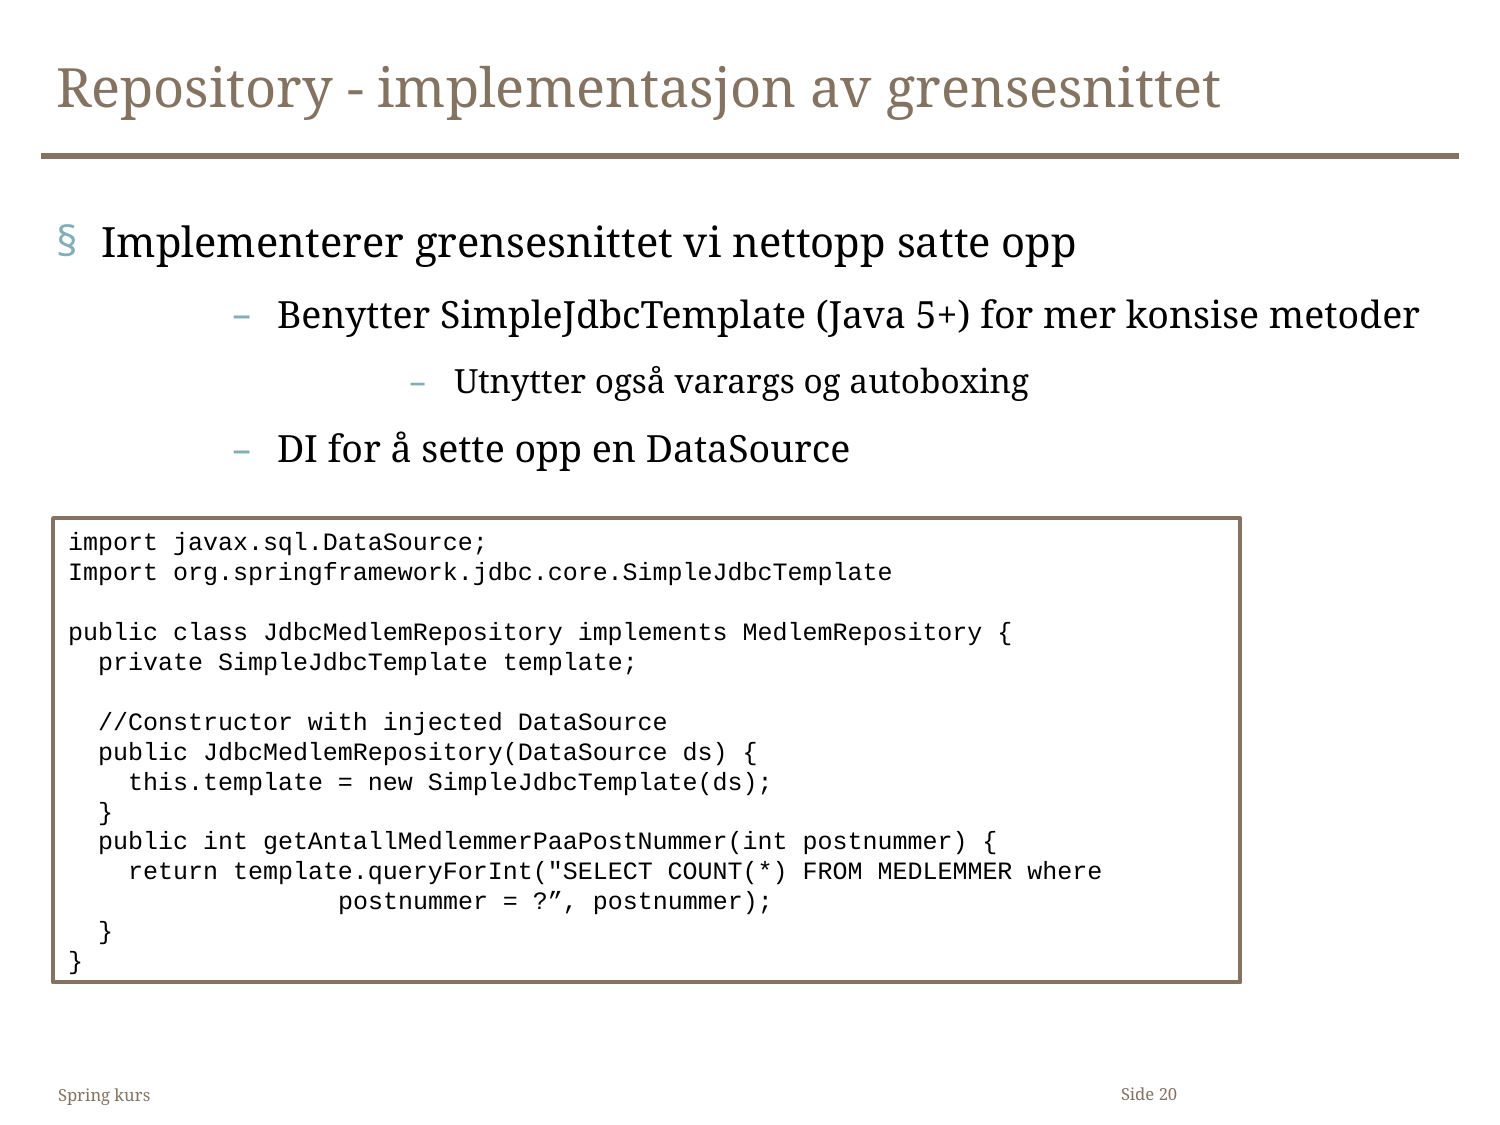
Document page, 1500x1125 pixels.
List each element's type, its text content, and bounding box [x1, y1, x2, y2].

list Implementerer grensesnittet vi nettopp satte opp Benytter SimpleJdbcTemplate (Java 5+) for mer konsise metoder Utnytter også varargs og autoboxing DI for å sette opp en DataSource [41, 208, 1455, 1005]
title Repository - implementasjon av grensesnittet [40, 27, 1459, 146]
text_box Side <number> [1105, 1065, 1457, 1125]
text_box import javax.sql.DataSource; Import org.springframework.jdbc.core.SimpleJdbcTemplate public class JdbcMedlemRepository implements MedlemRepository { private SimpleJdbcTemplate template; //Constructor with injected DataSource public JdbcMedlemRepository(DataSource ds) { this.template = new SimpleJdbcTemplate(ds); } public int getAntallMedlemmerPaaPostNummer(int postnummer) { return template.queryForInt("SELECT COUNT(*) FROM MEDLEMMER where postnummer = ?”, postnummer); } } [53, 518, 1241, 983]
text_box Spring kurs [43, 1065, 751, 1125]
